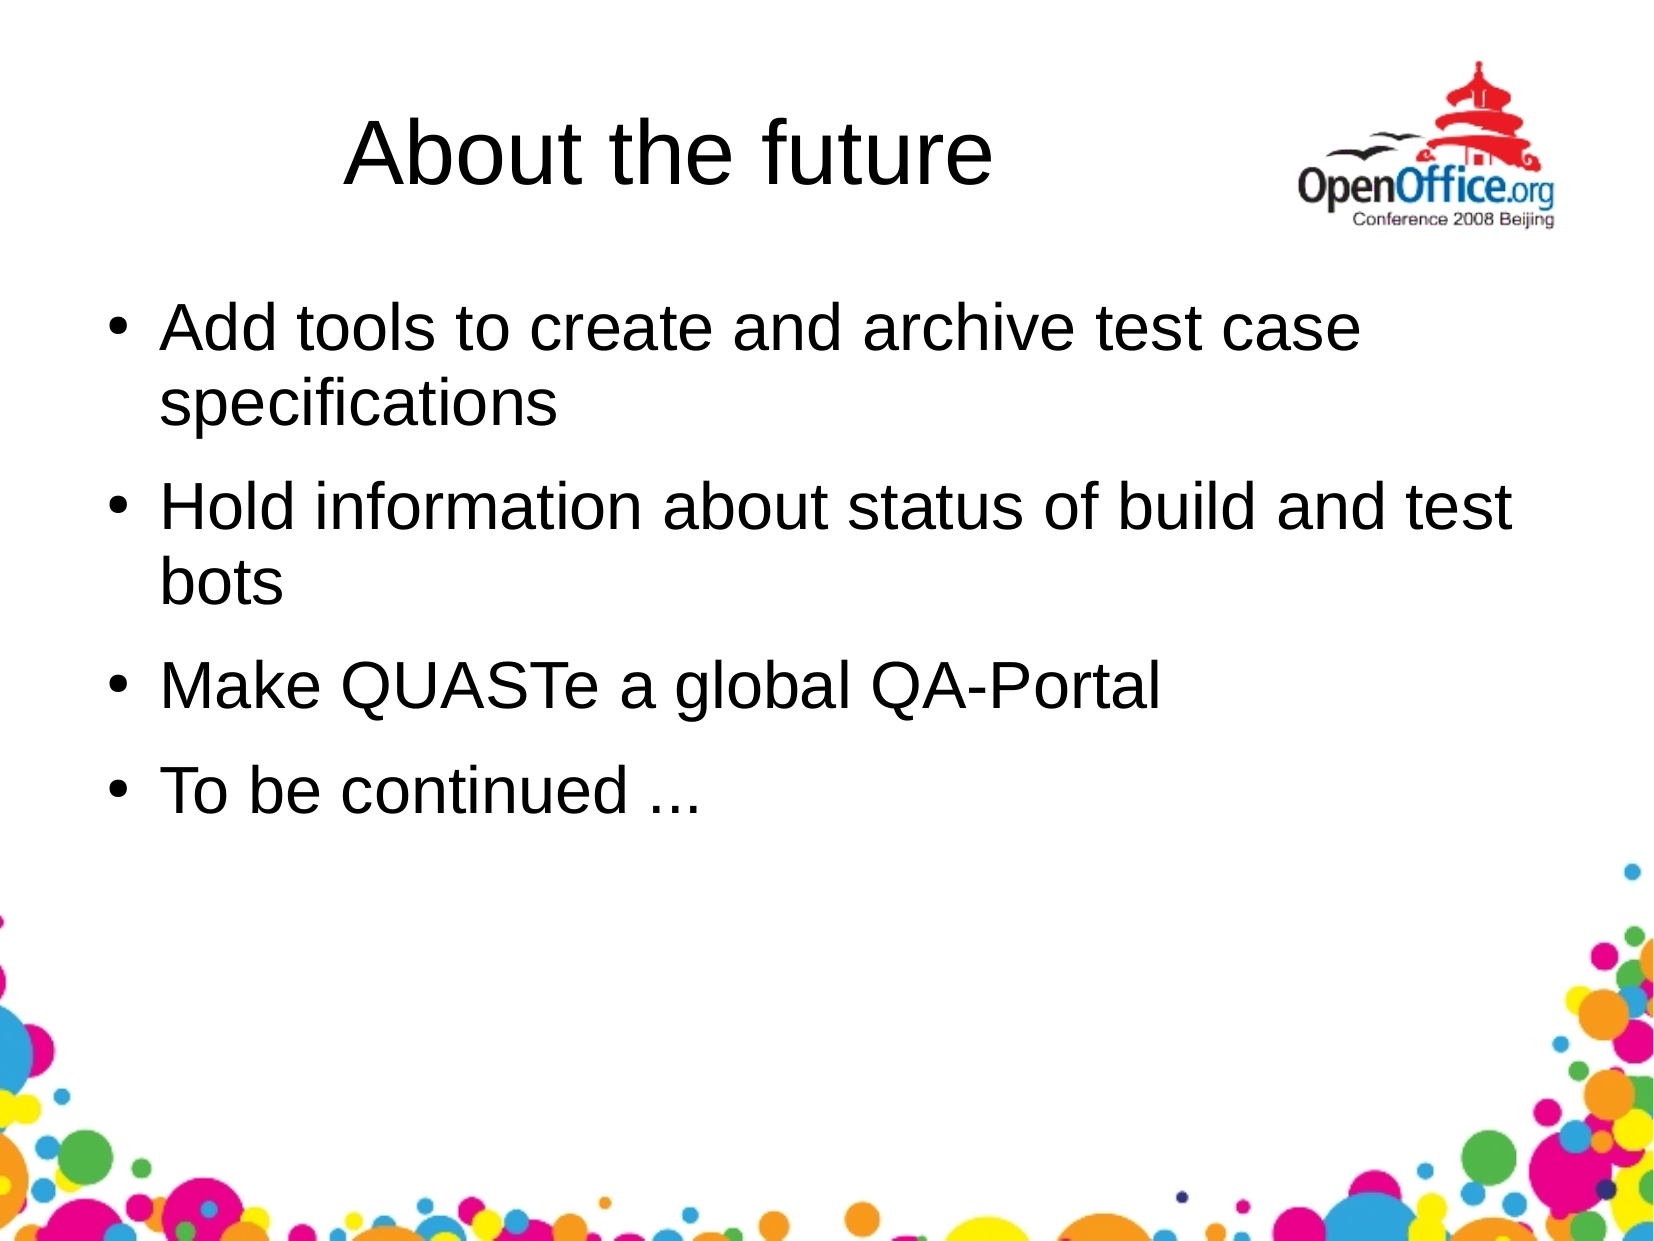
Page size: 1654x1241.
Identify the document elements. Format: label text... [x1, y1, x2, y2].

picture [0, 810, 1654, 1241]
picture [1285, 51, 1569, 250]
list Add tools to create and archive test case specifications Hold information about status of build and test bots Make QUASTe a global QA-Portal To be continued ... [88, 290, 1577, 1094]
title About the future [82, 56, 1258, 250]
